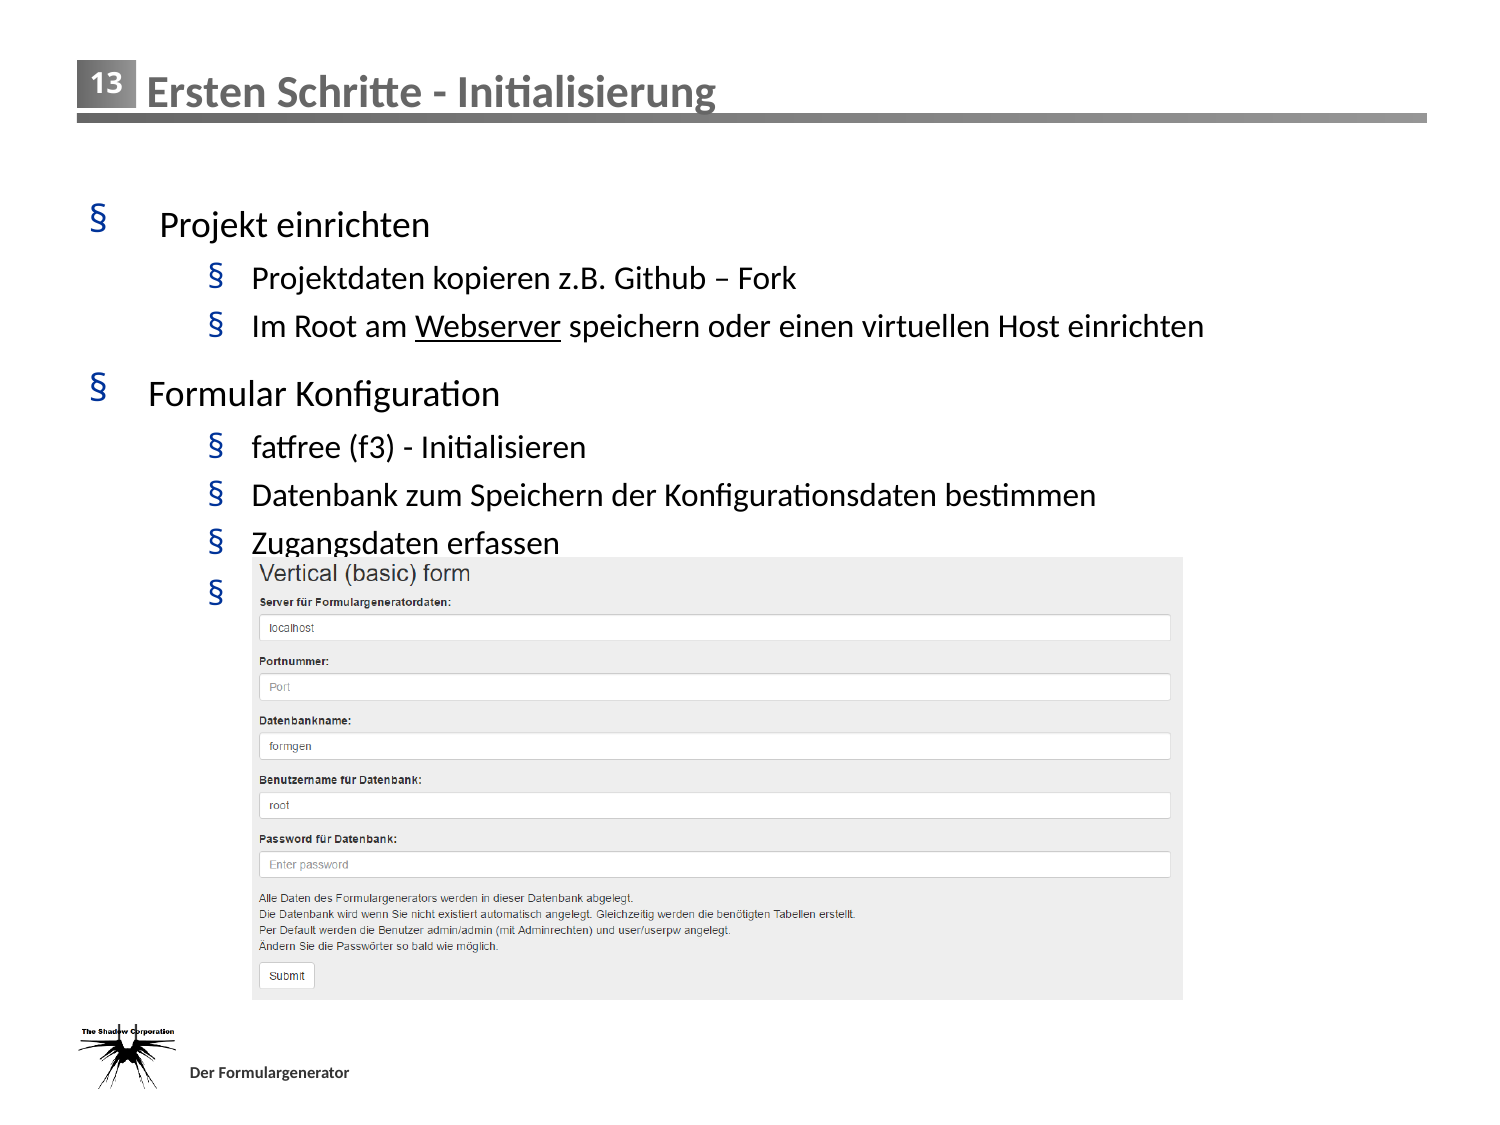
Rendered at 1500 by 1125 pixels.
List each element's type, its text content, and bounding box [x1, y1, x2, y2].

title Ersten Schritte - Initialisierung [131, 54, 1433, 125]
picture [252, 557, 1183, 1000]
text_box Projekt einrichten Projektdaten kopieren z.B. Github – Fork Im Root am Webserver speichern oder einen virtuellen Host einrichten Formular Konfiguration fatfree (f3) - Initialisieren Datenbank zum Speichern der Konfigurationsdaten bestimmen Zugangsdaten erfassen [74, 123, 1424, 1058]
